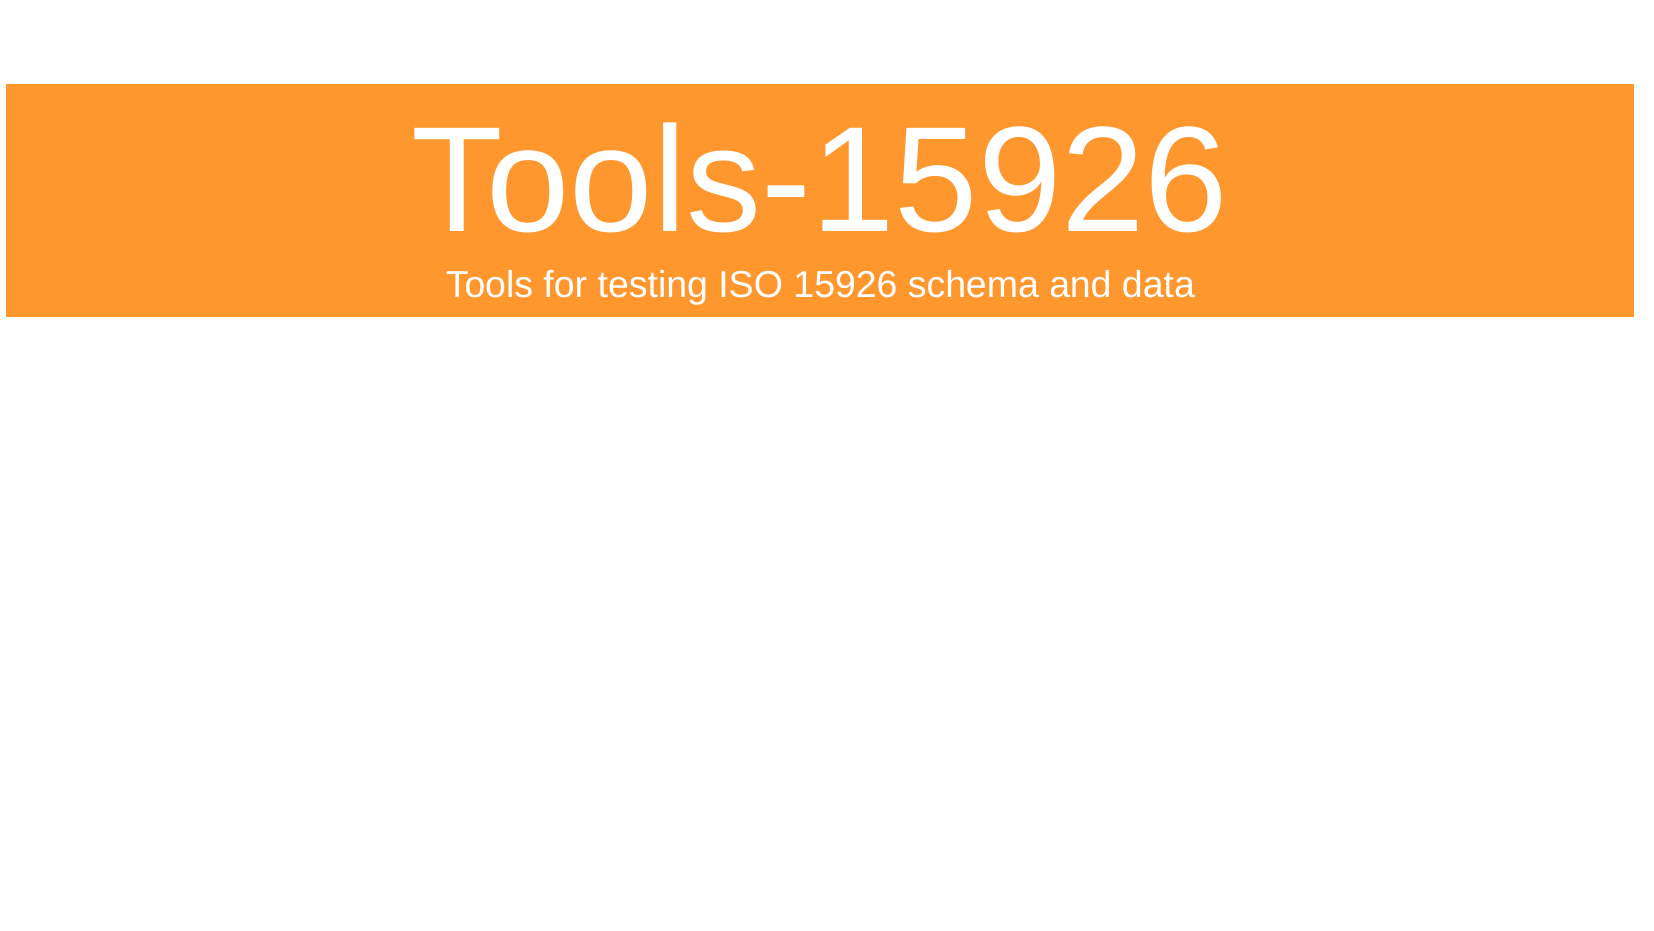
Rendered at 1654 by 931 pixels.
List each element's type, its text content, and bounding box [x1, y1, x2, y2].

text_box Tools-15926 Tools for testing ISO 15926 schema and data [6, 84, 1634, 317]
